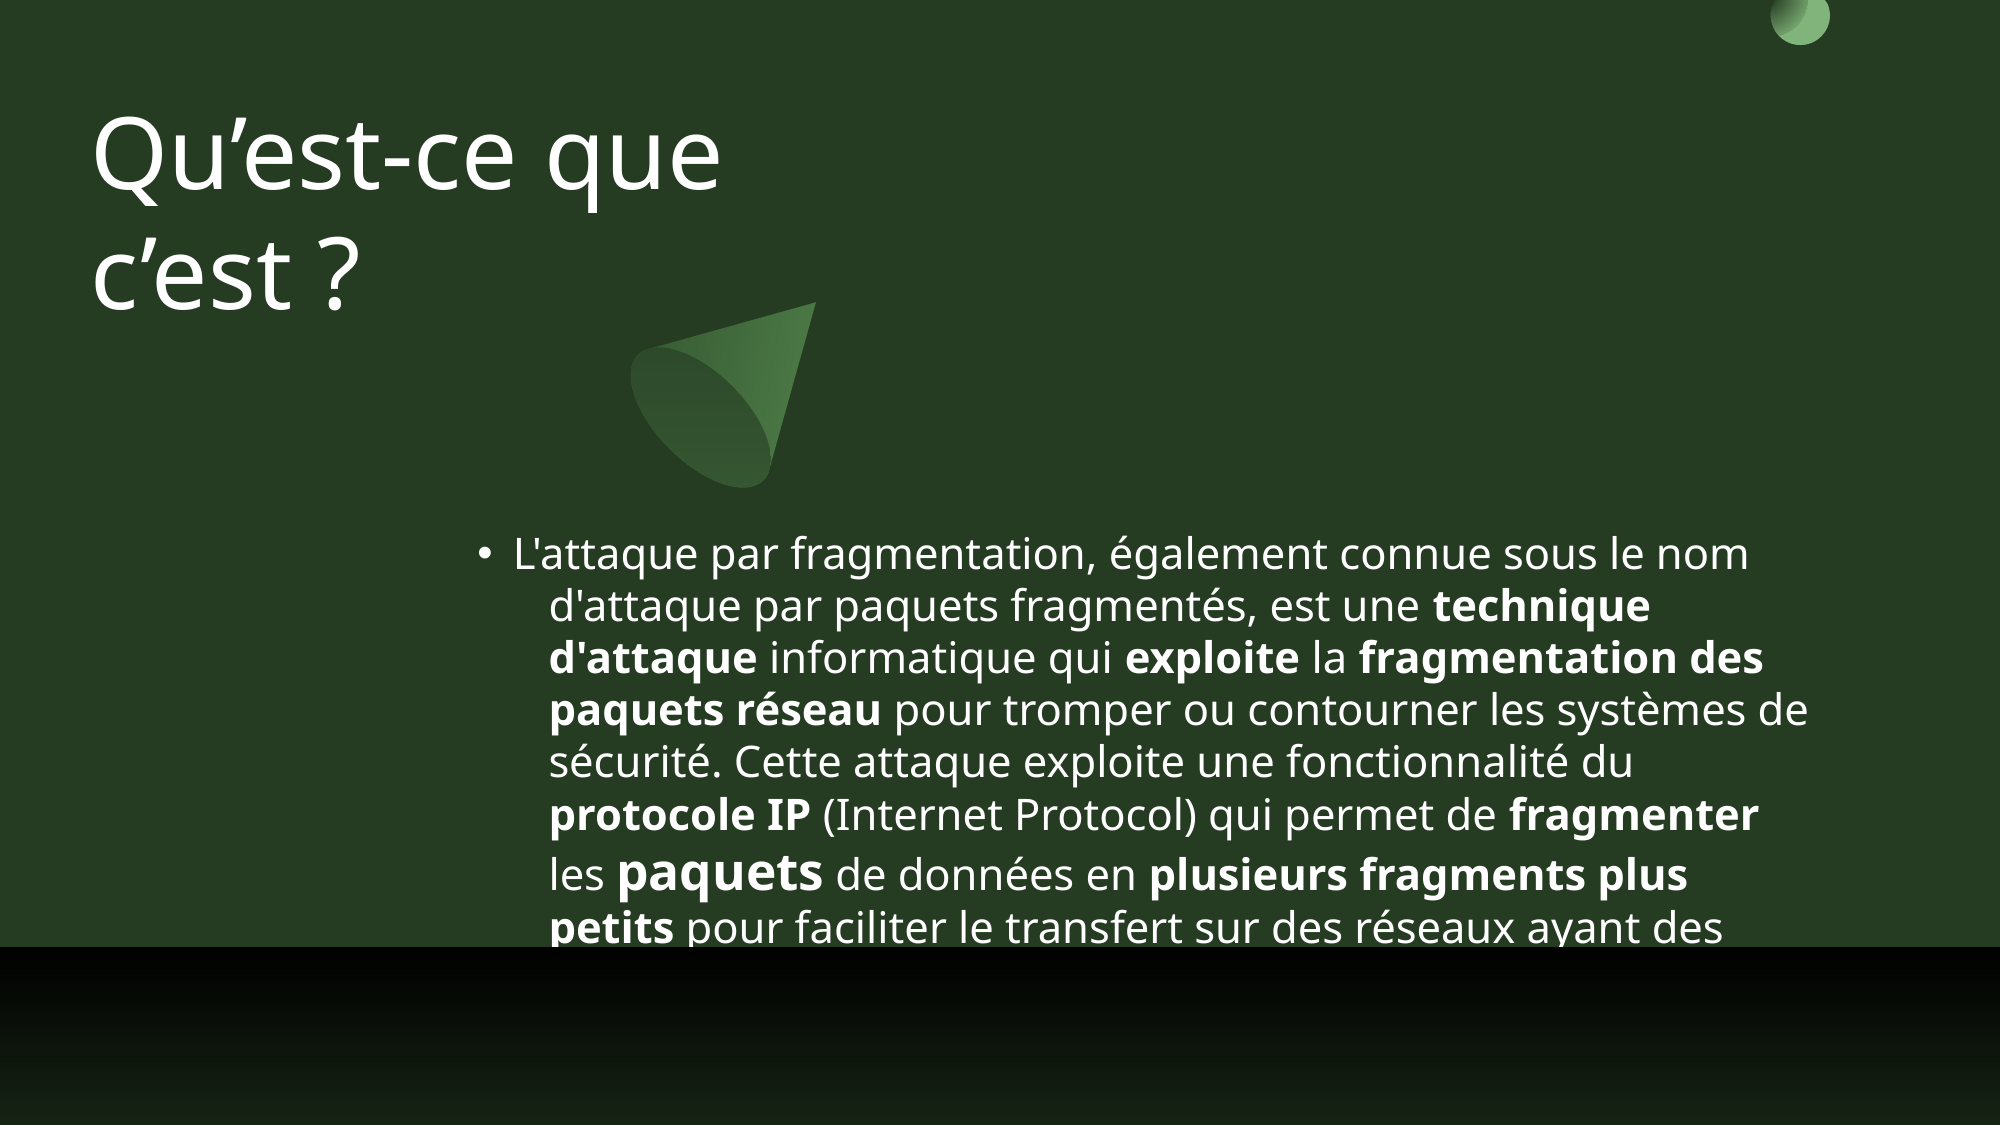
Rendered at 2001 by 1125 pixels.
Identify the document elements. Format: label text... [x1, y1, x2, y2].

list L'attaque par fragmentation, également connue sous le nom d'attaque par paquets fragmentés, est une technique d'attaque informatique qui exploite la fragmentation des paquets réseau pour tromper ou contourner les systèmes de sécurité. Cette attaque exploite une fonctionnalité du protocole IP (Internet Protocol) qui permet de fragmenter les paquets de données en plusieurs fragments plus petits pour faciliter le transfert sur des réseaux ayant des contraintes de taille maximale de paquet. [477, 525, 1814, 947]
text_box [0, 0, 2000, 1125]
title Qu’est-ce que c’est ? [90, 90, 829, 347]
